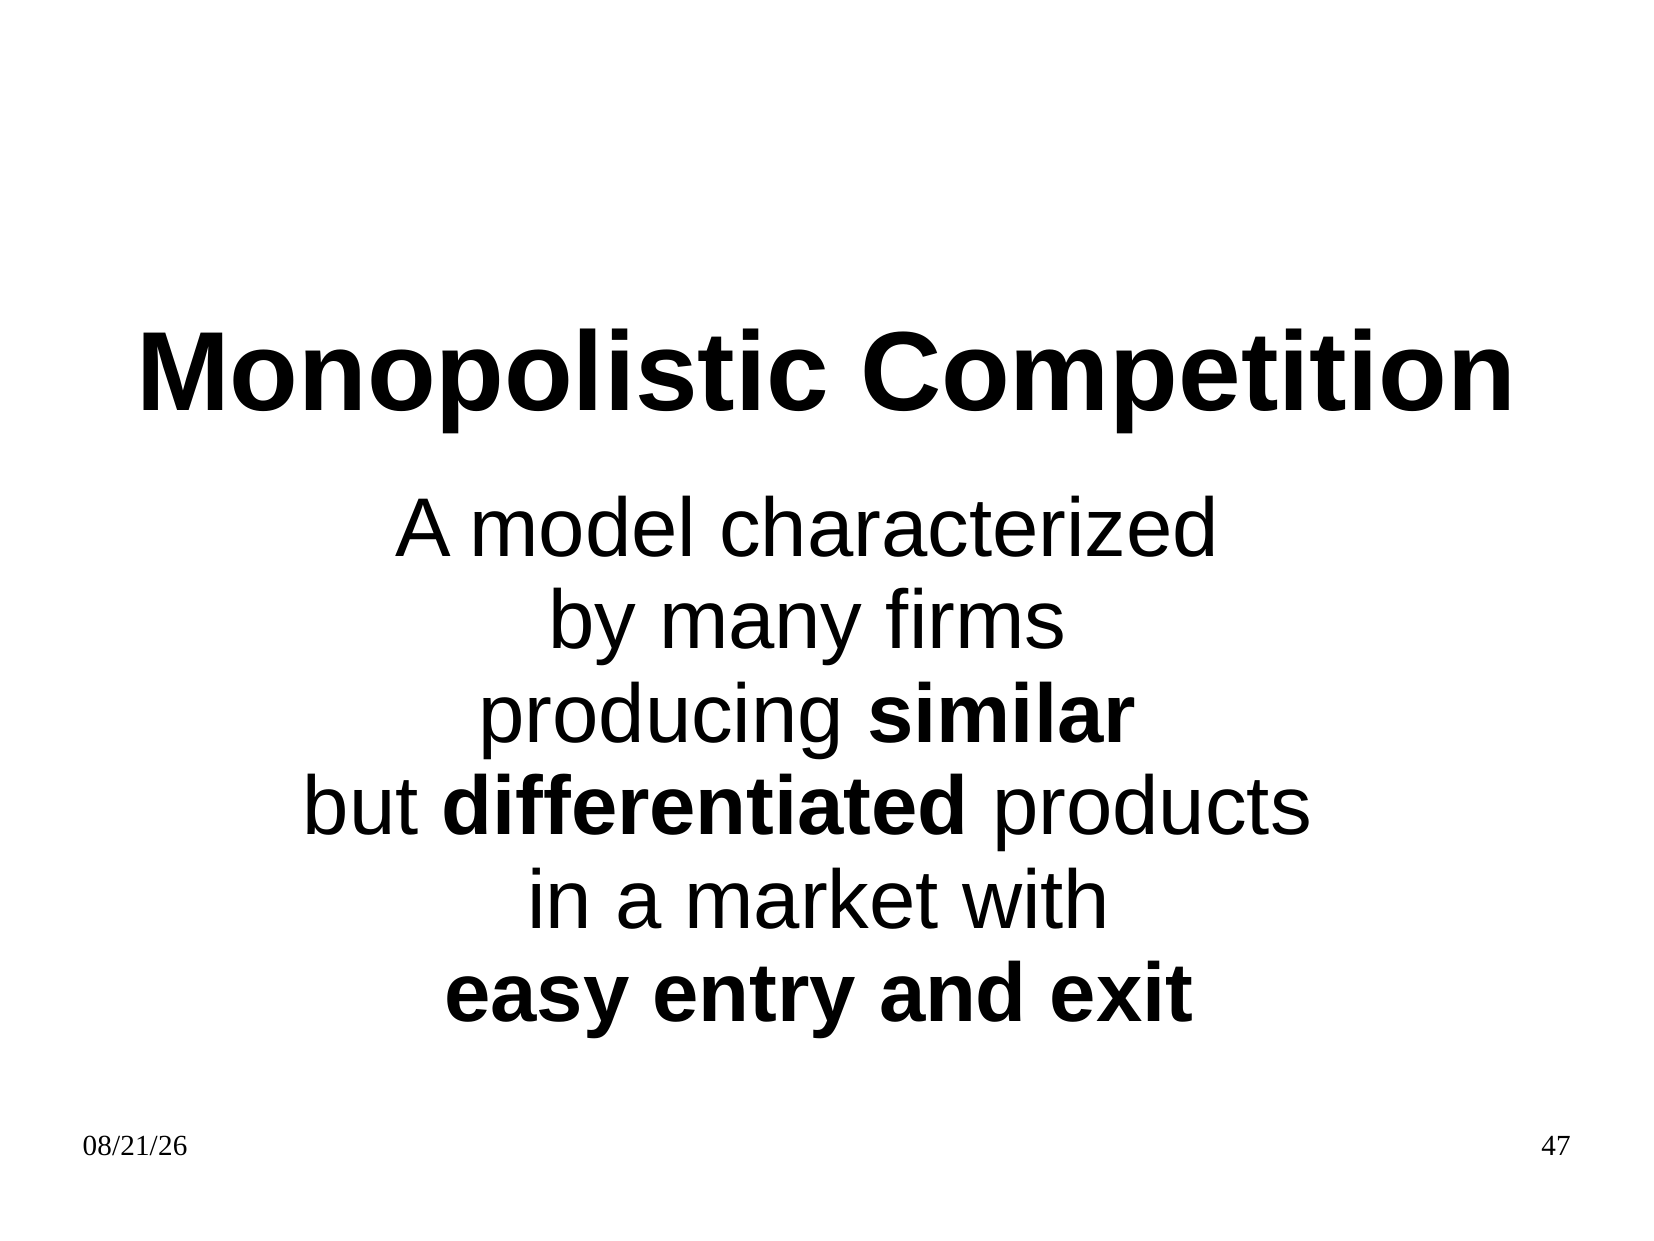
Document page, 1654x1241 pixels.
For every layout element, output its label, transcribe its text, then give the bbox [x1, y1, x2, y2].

subtitle A model characterized by many firms producing similar but differentiated products in a market with easy entry and exit [75, 480, 1564, 1039]
title Monopolistic Competition [82, 267, 1571, 476]
